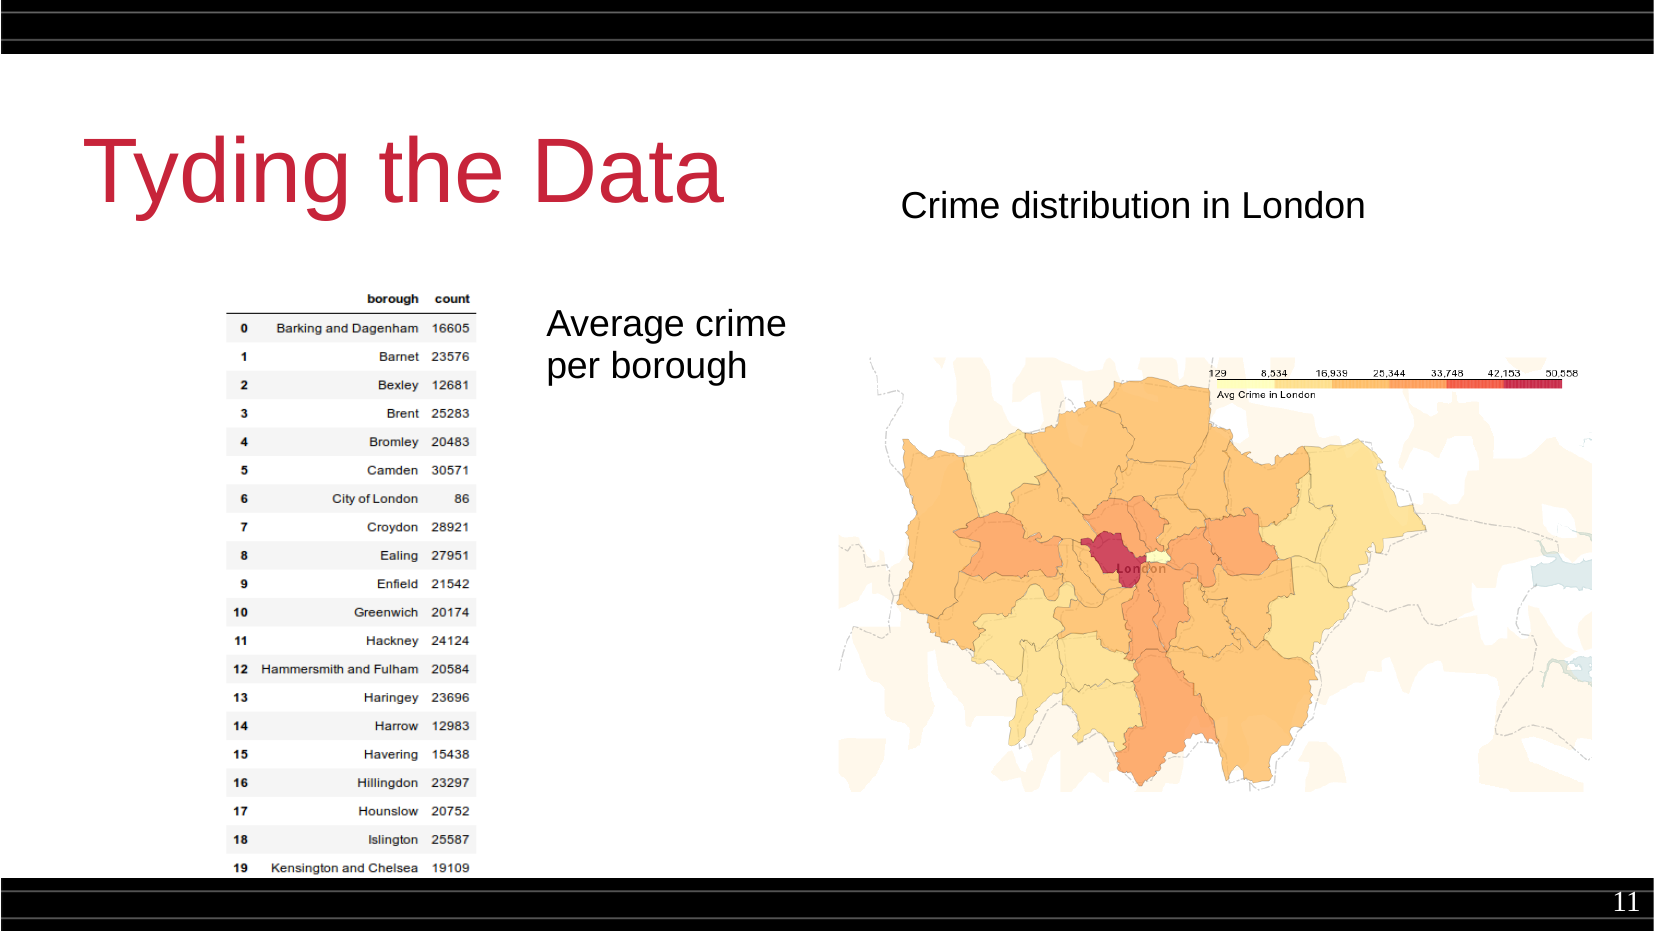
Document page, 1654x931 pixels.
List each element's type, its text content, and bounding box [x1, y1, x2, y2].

picture [224, 271, 483, 875]
picture [838, 354, 1595, 792]
text_box Average crime per borough [531, 295, 815, 395]
picture [1, 0, 1654, 54]
title Tyding the Data [82, 92, 1571, 249]
text_box Crime distribution in London [885, 177, 1524, 234]
picture [1, 878, 1654, 931]
